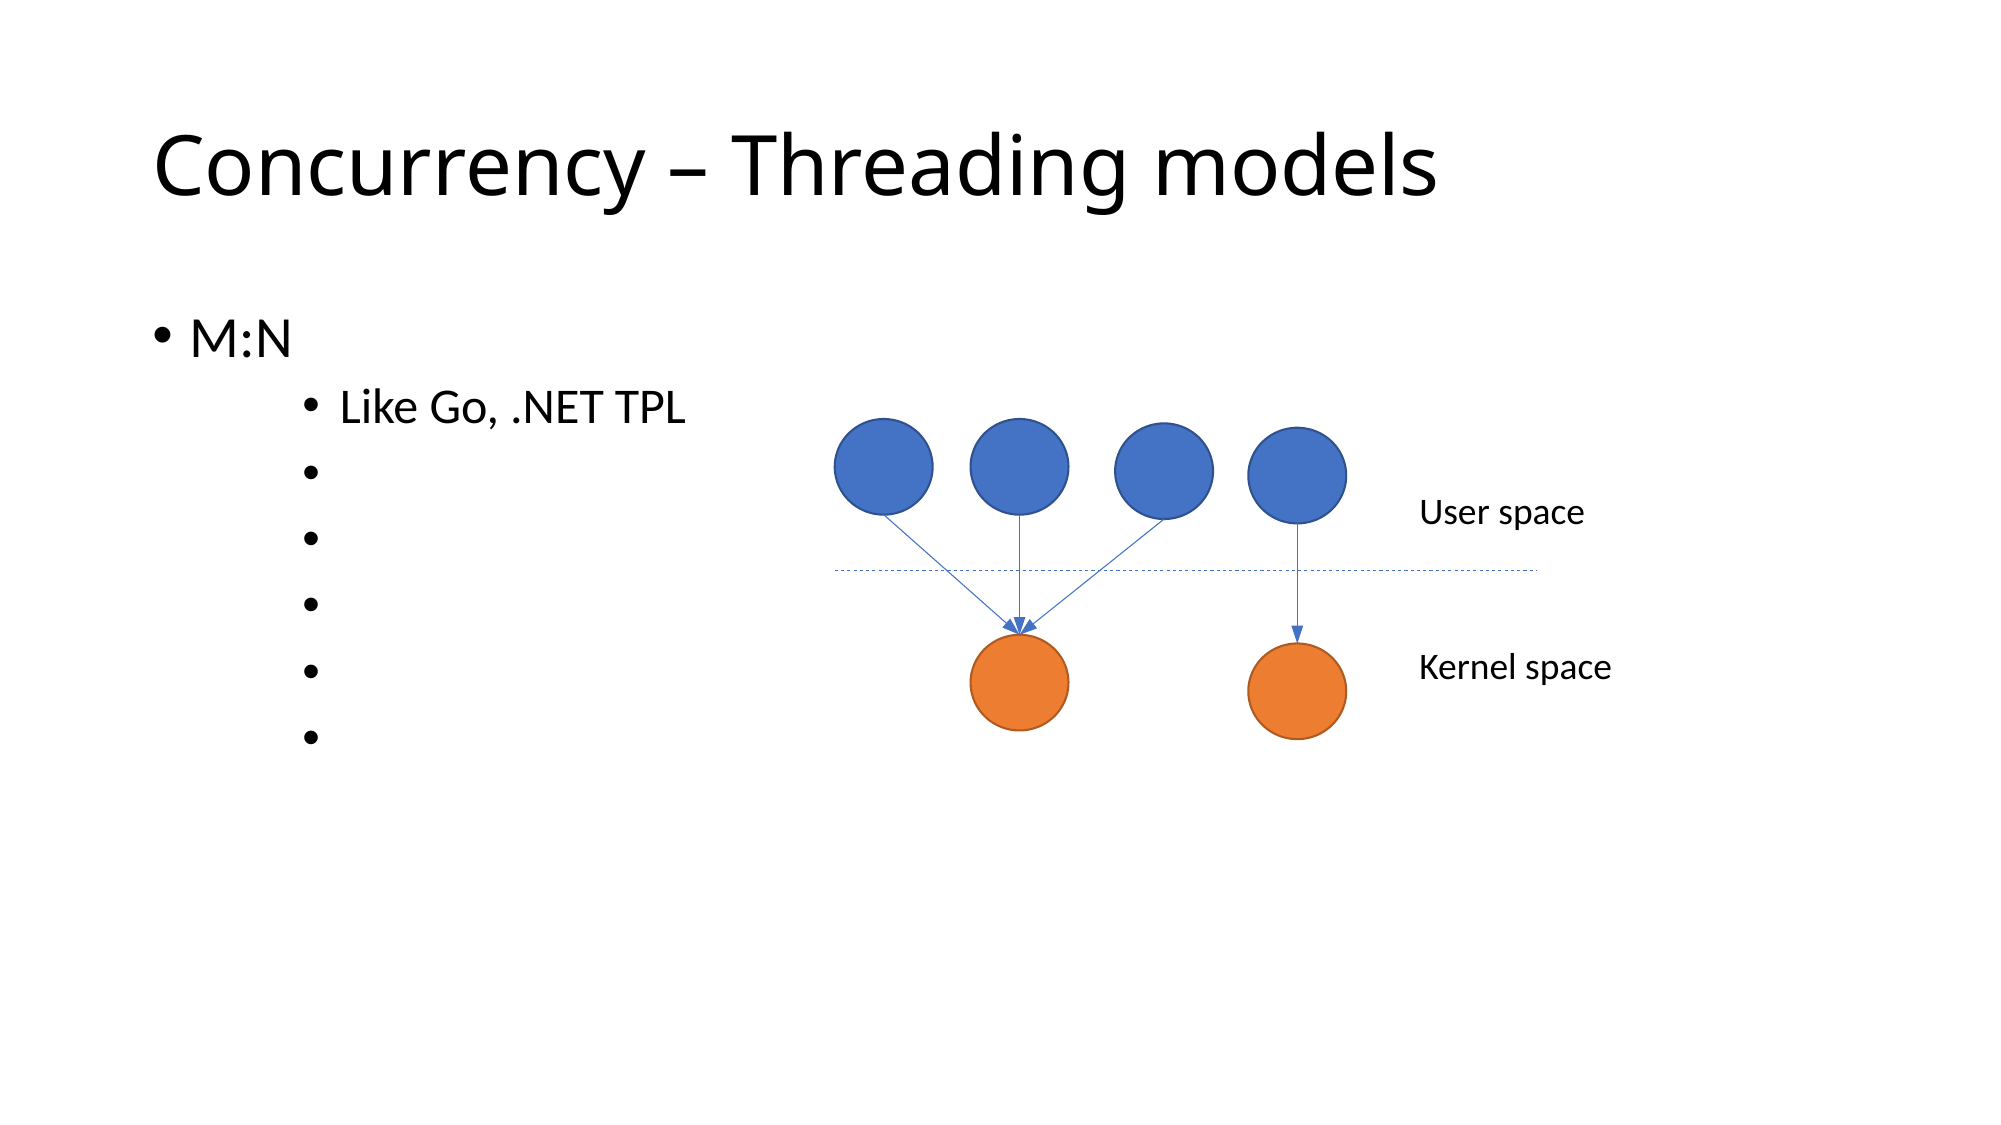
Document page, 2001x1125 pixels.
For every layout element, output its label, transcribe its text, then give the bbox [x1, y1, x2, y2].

text_box User space [1404, 479, 1603, 541]
text_box [1115, 423, 1214, 519]
text_box [834, 418, 933, 515]
list M:N Like Go, .NET TPL [137, 299, 1863, 1014]
text_box [970, 634, 1069, 731]
text_box [970, 418, 1069, 515]
text_box Kernel space [1404, 634, 1630, 695]
text_box [1248, 427, 1347, 524]
title Concurrency – Threading models [137, 59, 1863, 278]
text_box [1248, 643, 1347, 740]
